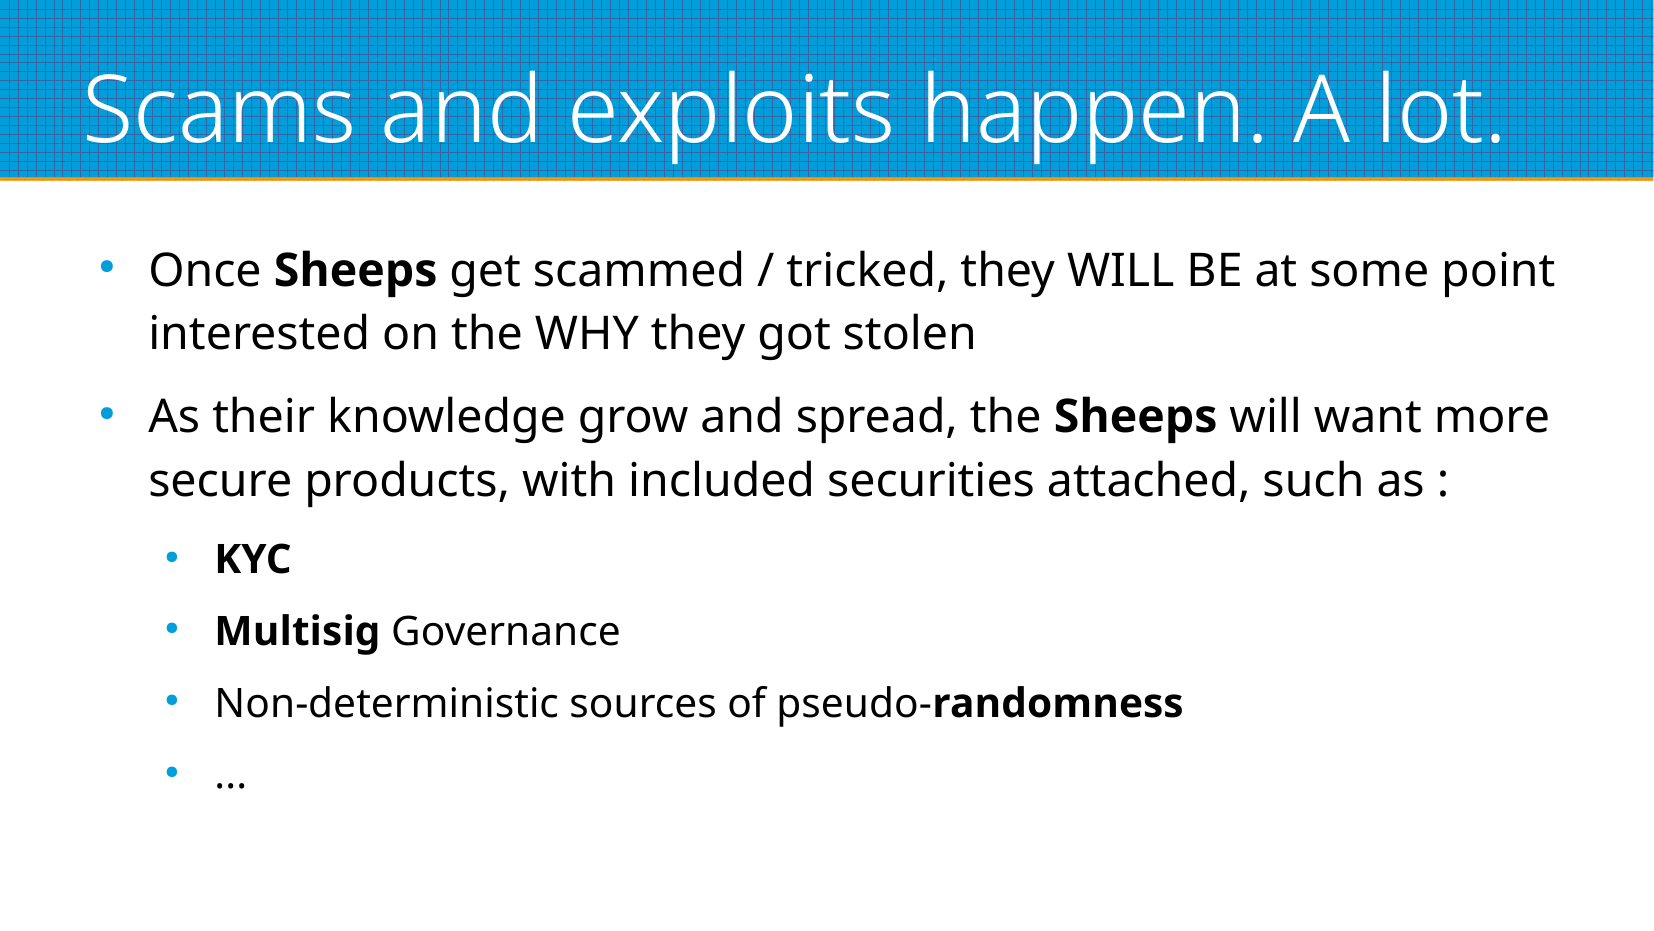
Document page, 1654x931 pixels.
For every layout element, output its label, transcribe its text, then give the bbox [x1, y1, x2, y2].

title Scams and exploits happen. A lot. [82, 14, 1571, 171]
list Once Sheeps get scammed / tricked, they WILL BE at some point interested on the WHY they got stolen As their knowledge grow and spread, the Sheeps will want more secure products, with included securities attached, such as : KYC Multisig Governance Non-deterministic sources of pseudo-randomness ... [82, 236, 1563, 811]
